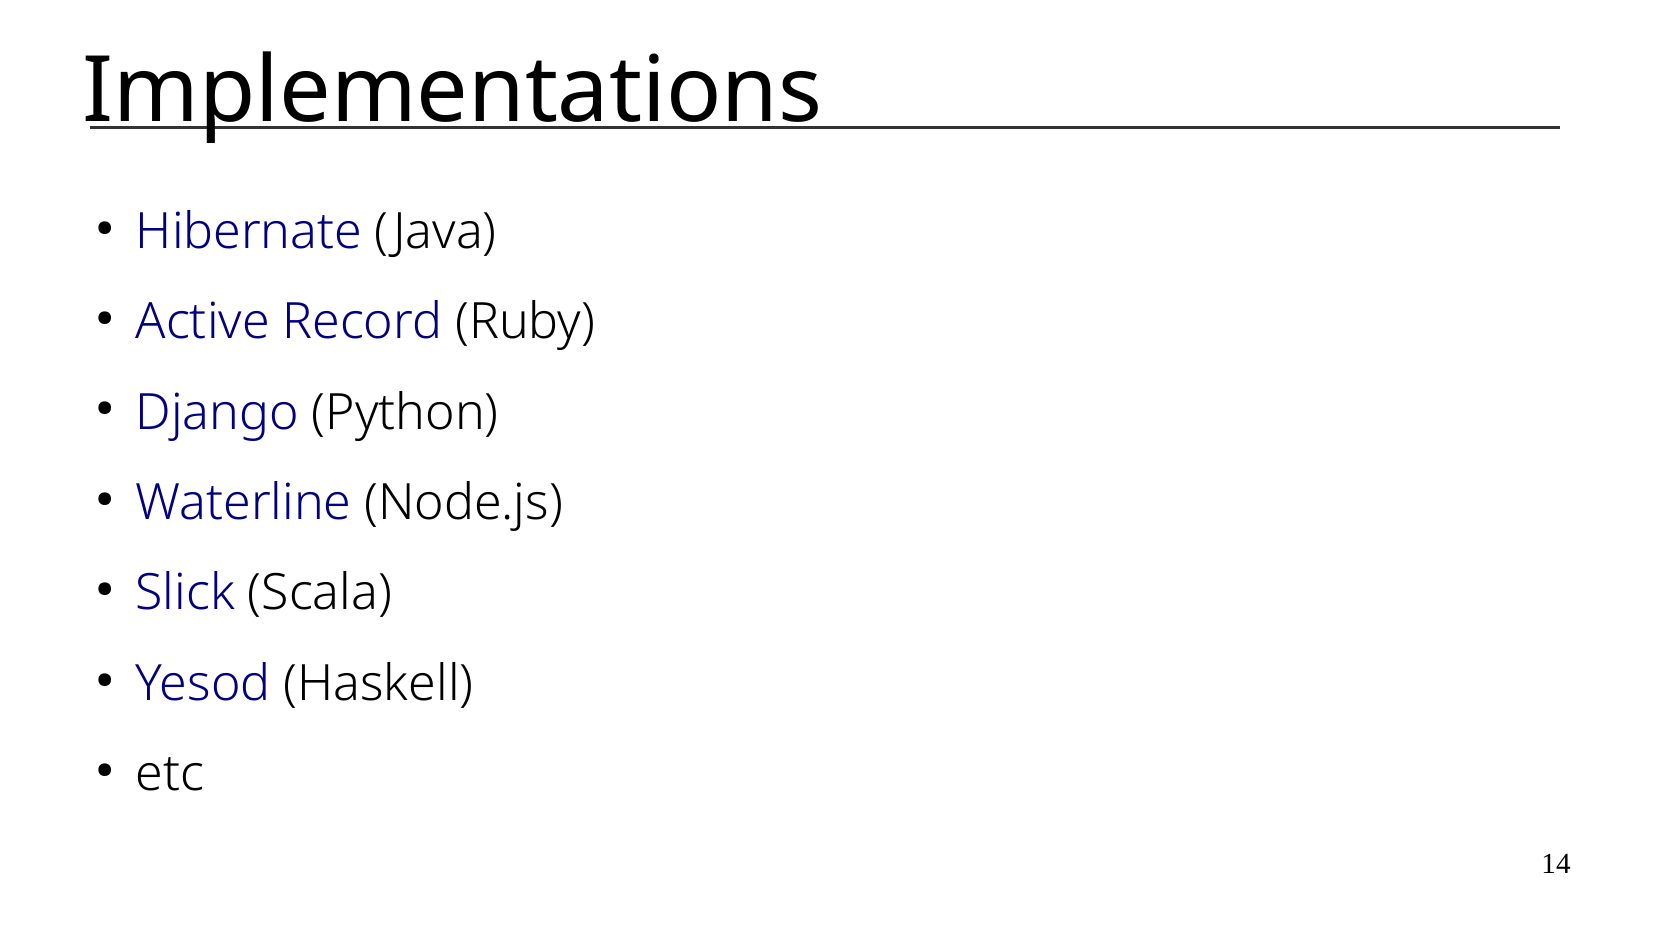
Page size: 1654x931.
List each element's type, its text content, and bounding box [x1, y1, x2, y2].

title Implementations [82, 32, 1571, 140]
list Hibernate (Java) Active Record (Ruby) Django (Python) Waterline (Node.js) Slick (Scala) Yesod (Haskell) etc [82, 195, 1571, 811]
